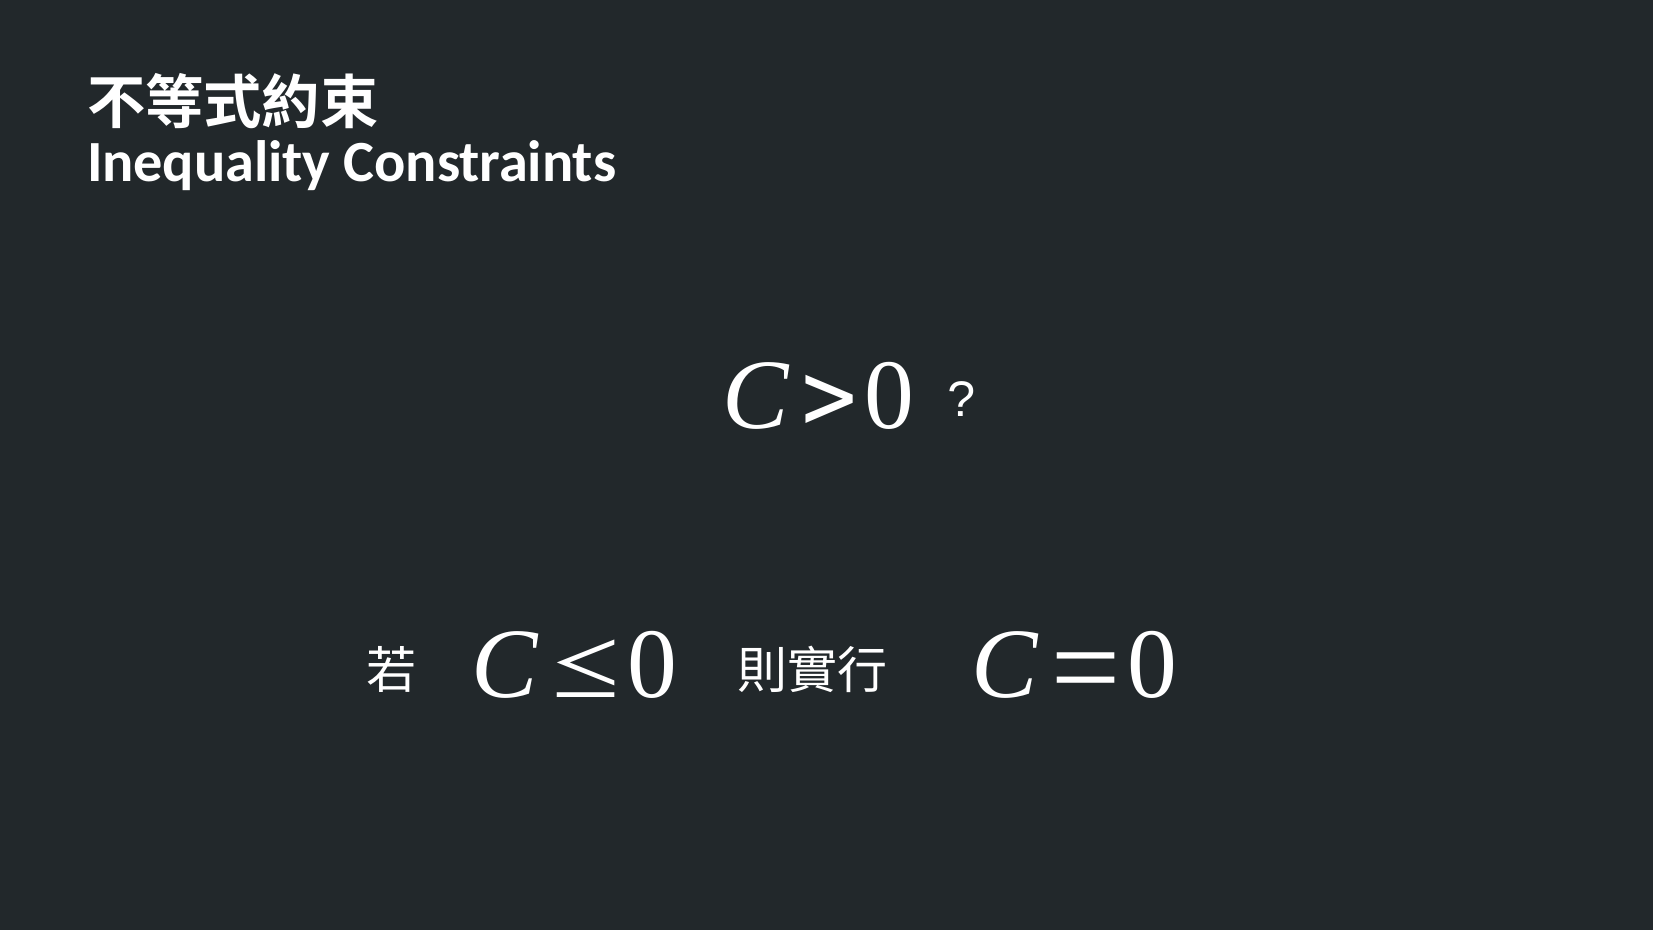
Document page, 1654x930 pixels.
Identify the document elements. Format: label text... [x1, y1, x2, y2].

text_box 不等式約束 Inequality Constraints [72, 72, 733, 288]
text_box 則實行 [722, 622, 903, 705]
chart [716, 338, 922, 450]
chart [964, 608, 1186, 720]
text_box 若 [352, 622, 432, 705]
text_box ? [932, 363, 991, 435]
chart [465, 608, 686, 720]
